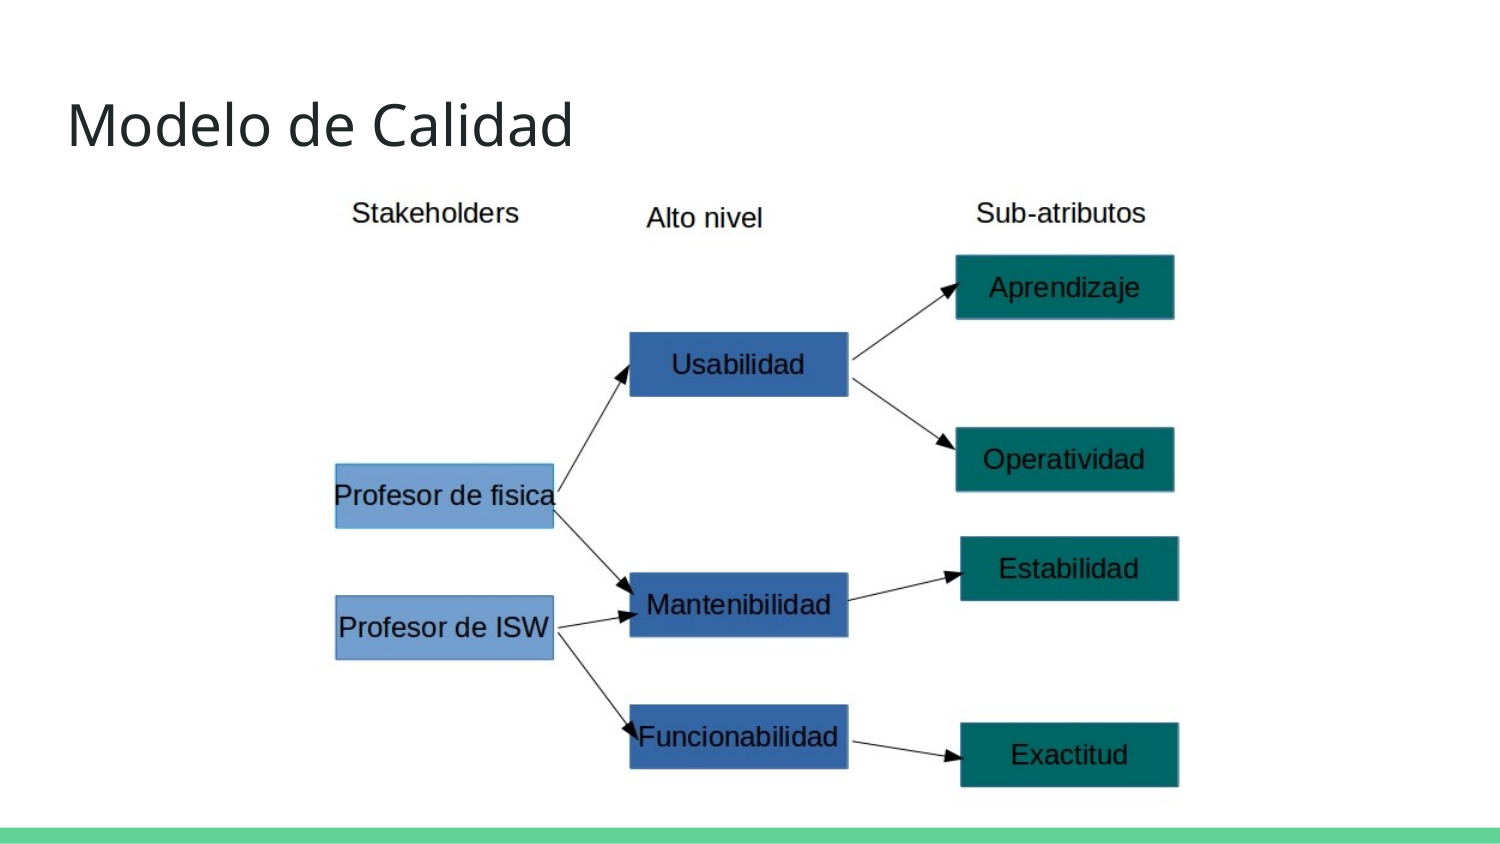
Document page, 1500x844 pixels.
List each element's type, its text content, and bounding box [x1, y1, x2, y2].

picture [318, 188, 1182, 803]
title Modelo de Calidad [51, 72, 1449, 167]
